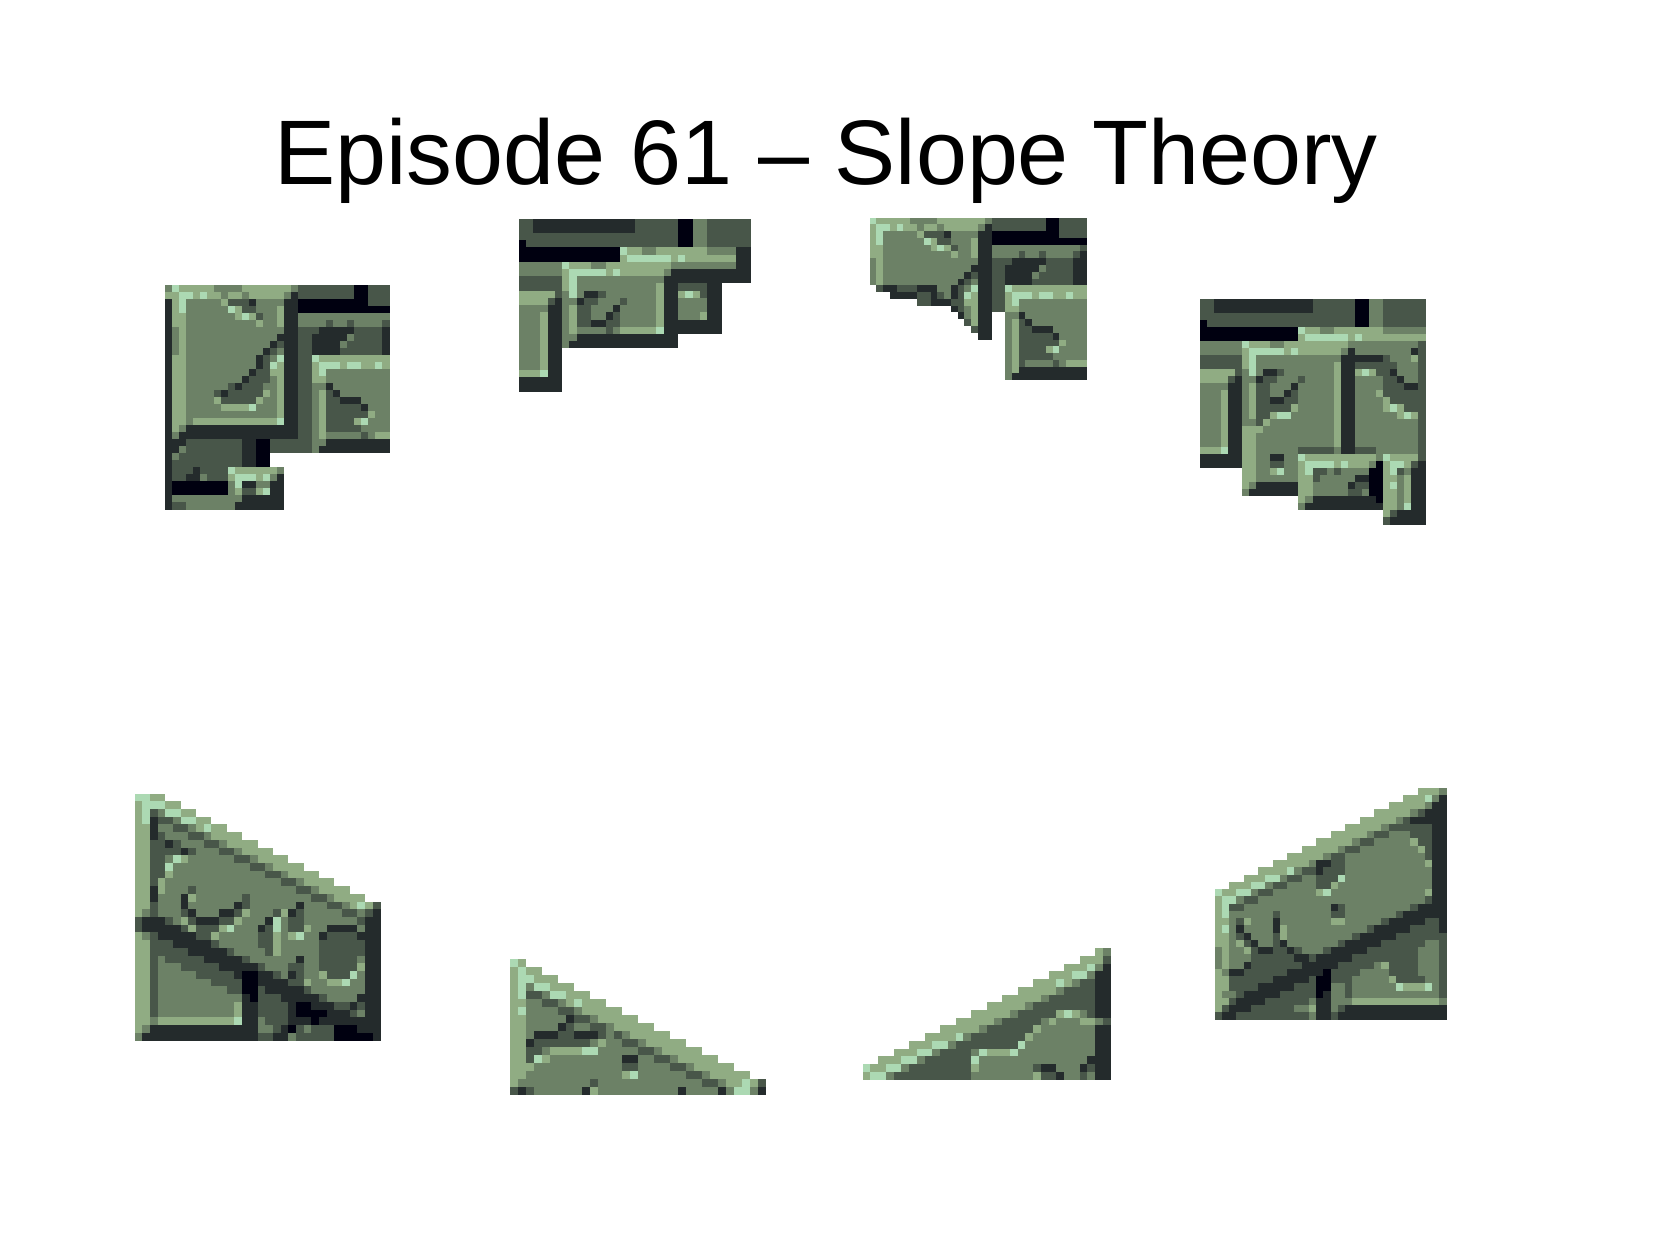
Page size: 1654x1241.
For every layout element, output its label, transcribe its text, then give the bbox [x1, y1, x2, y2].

picture [1200, 299, 1426, 526]
picture [165, 285, 390, 511]
title Episode 61 – Slope Theory [82, 49, 1571, 257]
picture [510, 839, 766, 1096]
picture [870, 218, 1087, 436]
picture [135, 794, 381, 1041]
picture [1215, 788, 1447, 1021]
picture [863, 833, 1111, 1081]
picture [519, 219, 751, 451]
